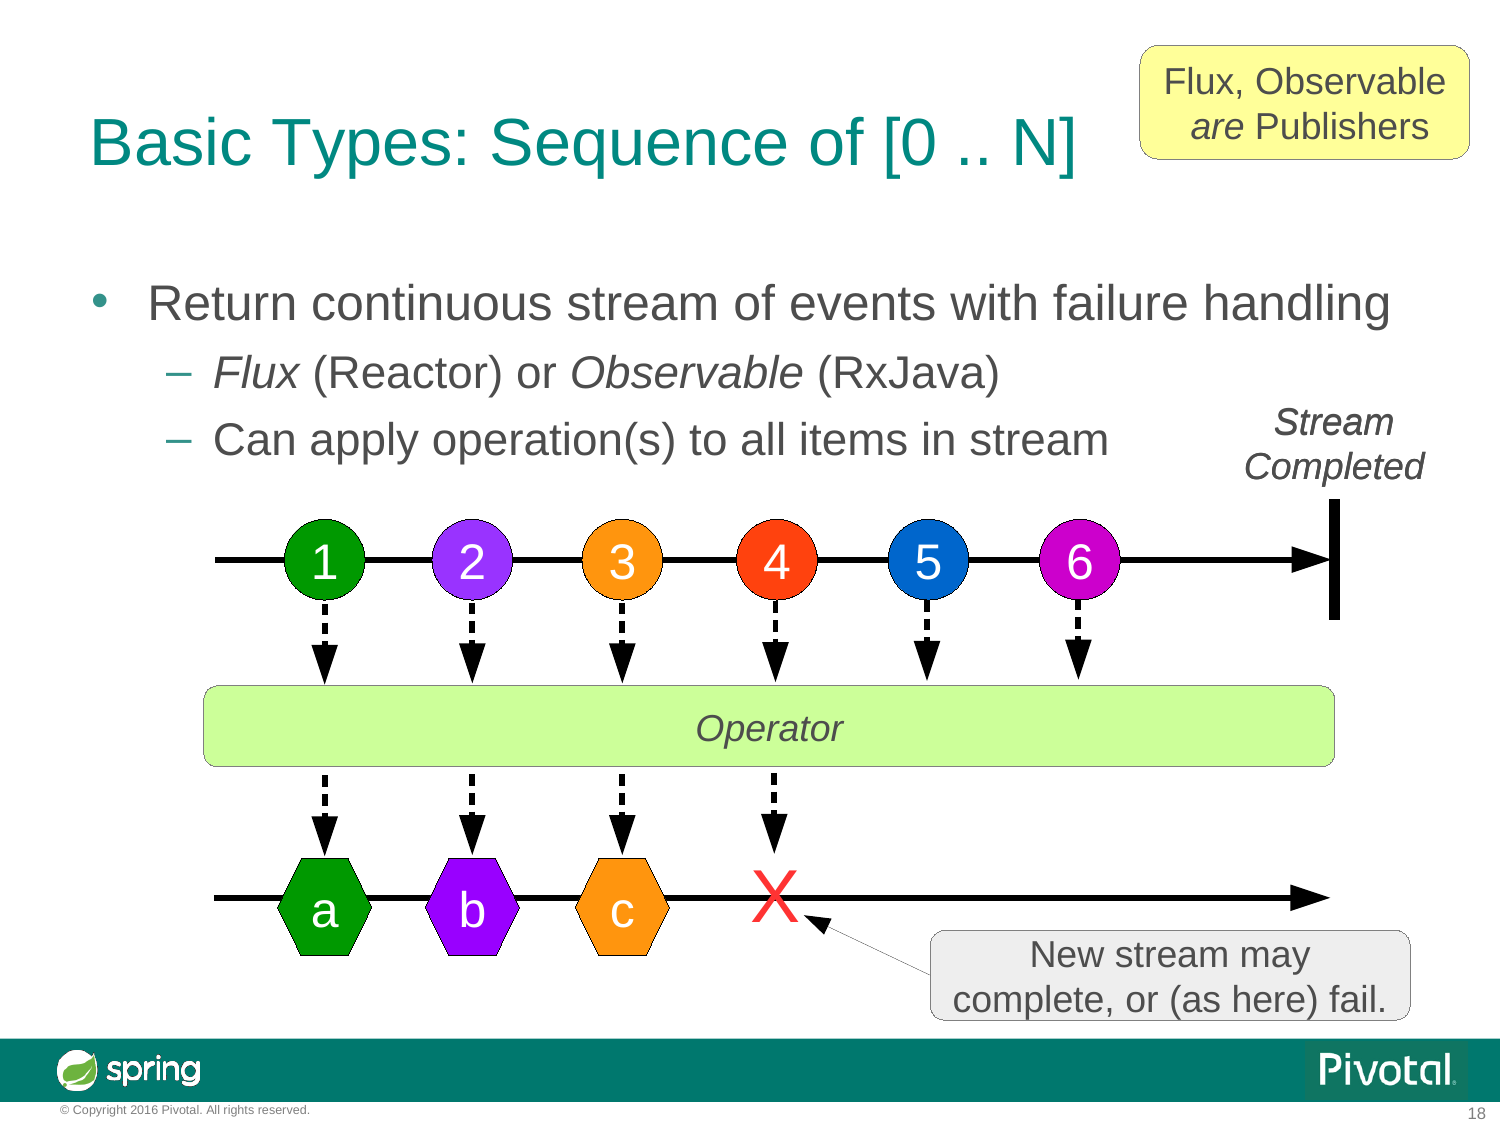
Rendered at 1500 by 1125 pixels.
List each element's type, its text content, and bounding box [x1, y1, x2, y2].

text_box Stream Completed [1229, 390, 1441, 495]
picture [32, 1039, 210, 1101]
text_box b [425, 858, 520, 956]
text_box a [277, 858, 372, 956]
list Return continuous stream of events with failure handling Flux (Reactor) or Observable (RxJava) Can apply operation(s) to all items in stream [76, 262, 1427, 1005]
text_box Operator [203, 685, 1335, 767]
text_box 5 [888, 519, 969, 600]
text_box New stream may complete, or (as here) fail. [930, 930, 1411, 1021]
text_box 6 [1039, 519, 1121, 600]
text_box 3 [581, 519, 663, 601]
text_box 4 [736, 519, 818, 601]
text_box 2 [431, 519, 513, 601]
text_box 1 [284, 519, 366, 601]
picture [1305, 1041, 1468, 1100]
text_box X [735, 839, 804, 945]
text_box c [575, 858, 670, 956]
text_box Flux, Observable are Publishers [1139, 45, 1470, 160]
title Basic Types: Sequence of [0 .. N] [75, 45, 1426, 233]
